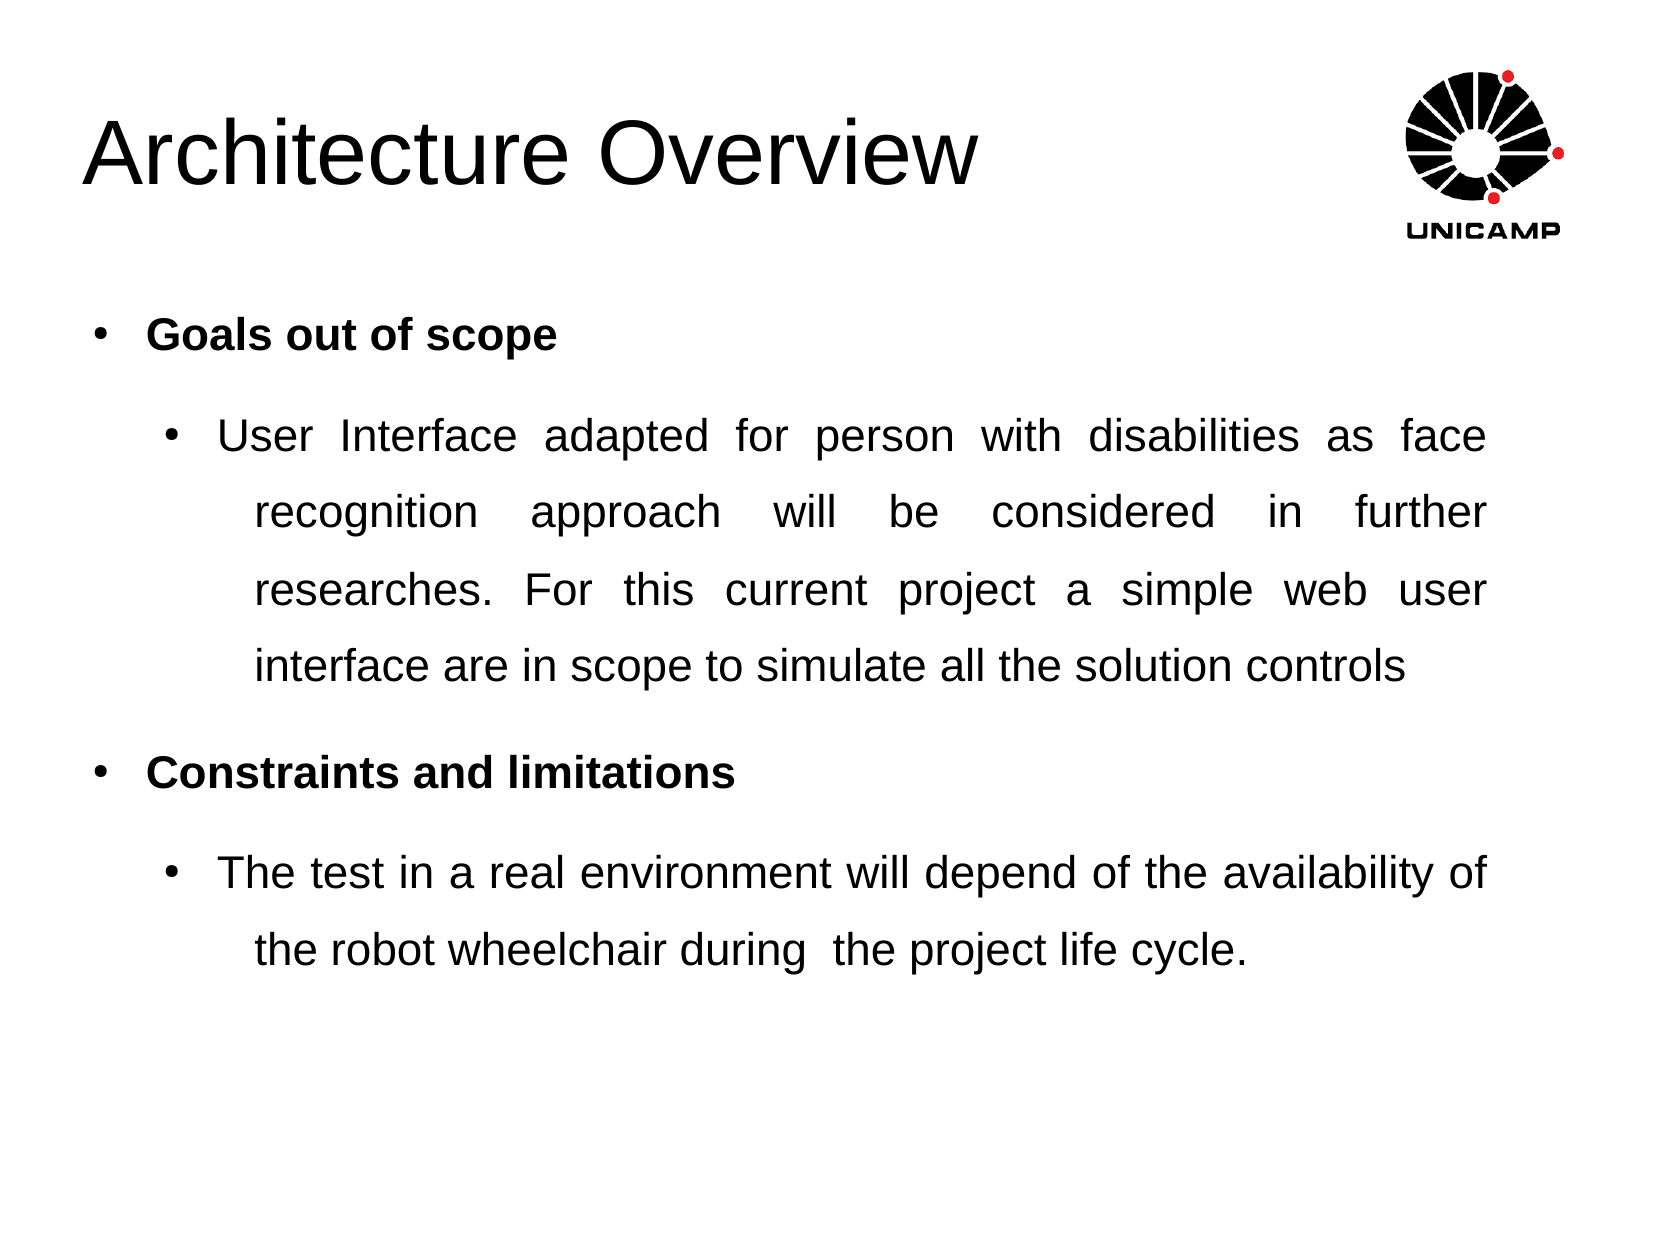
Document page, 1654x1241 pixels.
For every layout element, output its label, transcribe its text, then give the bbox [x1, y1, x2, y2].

list Goals out of scope User Interface adapted for person with disabilities as face recognition approach will be considered in further researches. For this current project a simple web user interface are in scope to simulate all the solution controls Constraints and limitations The test in a real environment will depend of the availability of the robot wheelchair during the project life cycle. [0, 283, 1489, 1003]
picture [1405, 70, 1564, 239]
title Architecture Overview [82, 49, 1571, 257]
